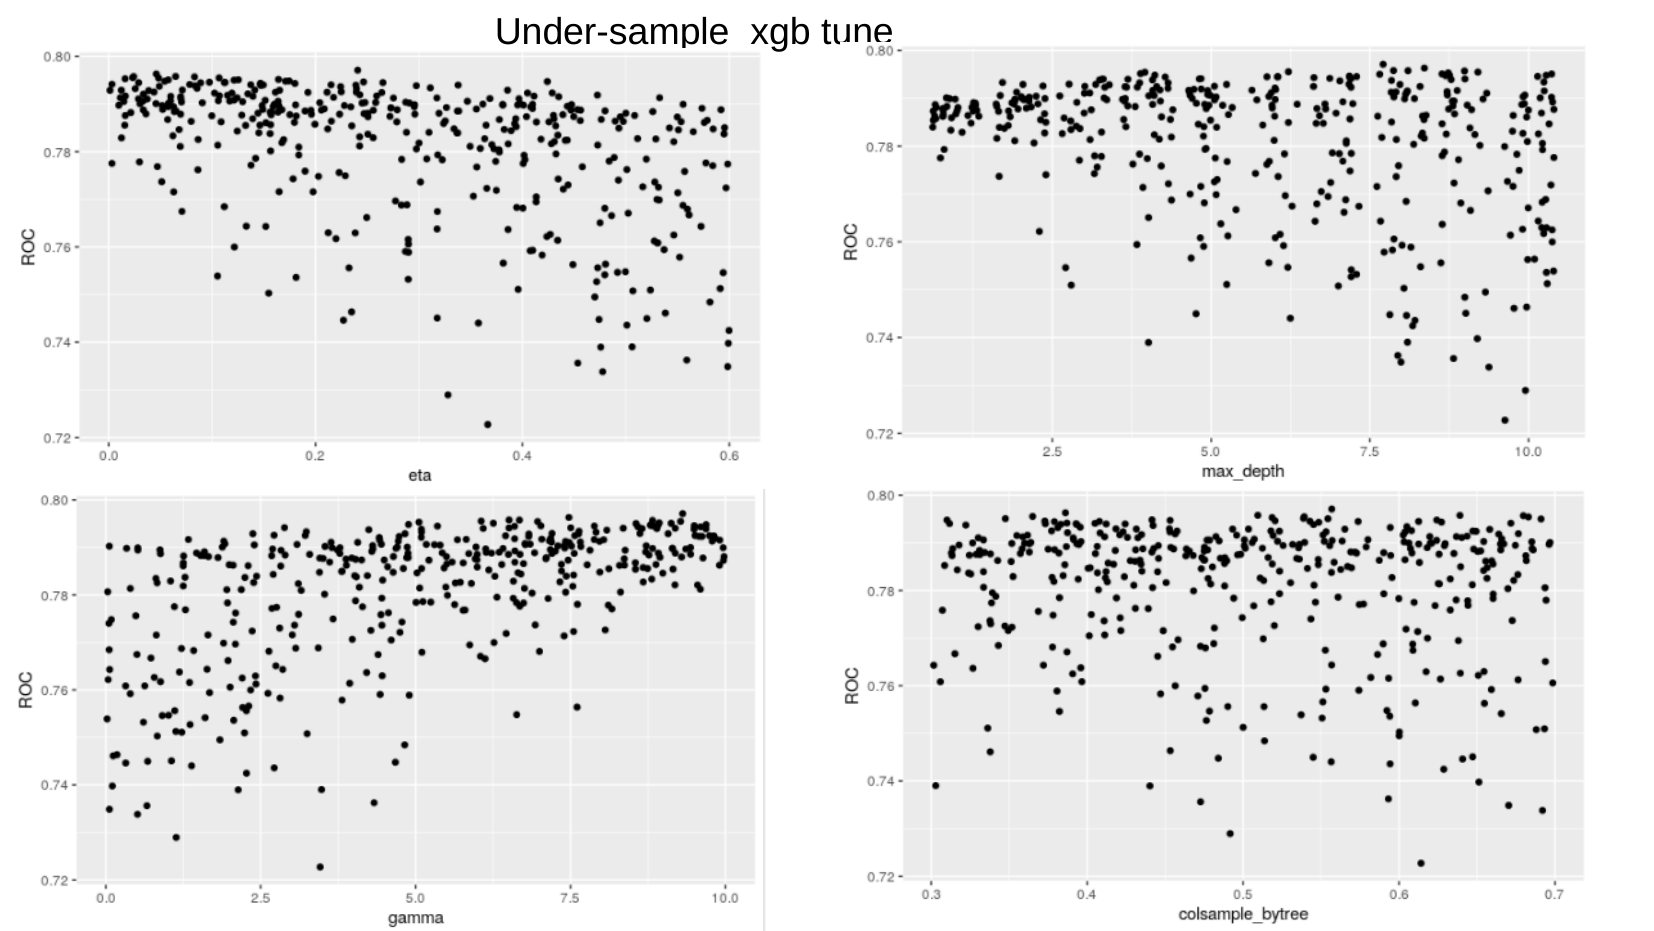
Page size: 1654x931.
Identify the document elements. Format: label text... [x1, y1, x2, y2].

picture [840, 42, 1591, 930]
text_box Under-sample xgb tune [480, 3, 909, 61]
picture [15, 48, 766, 931]
